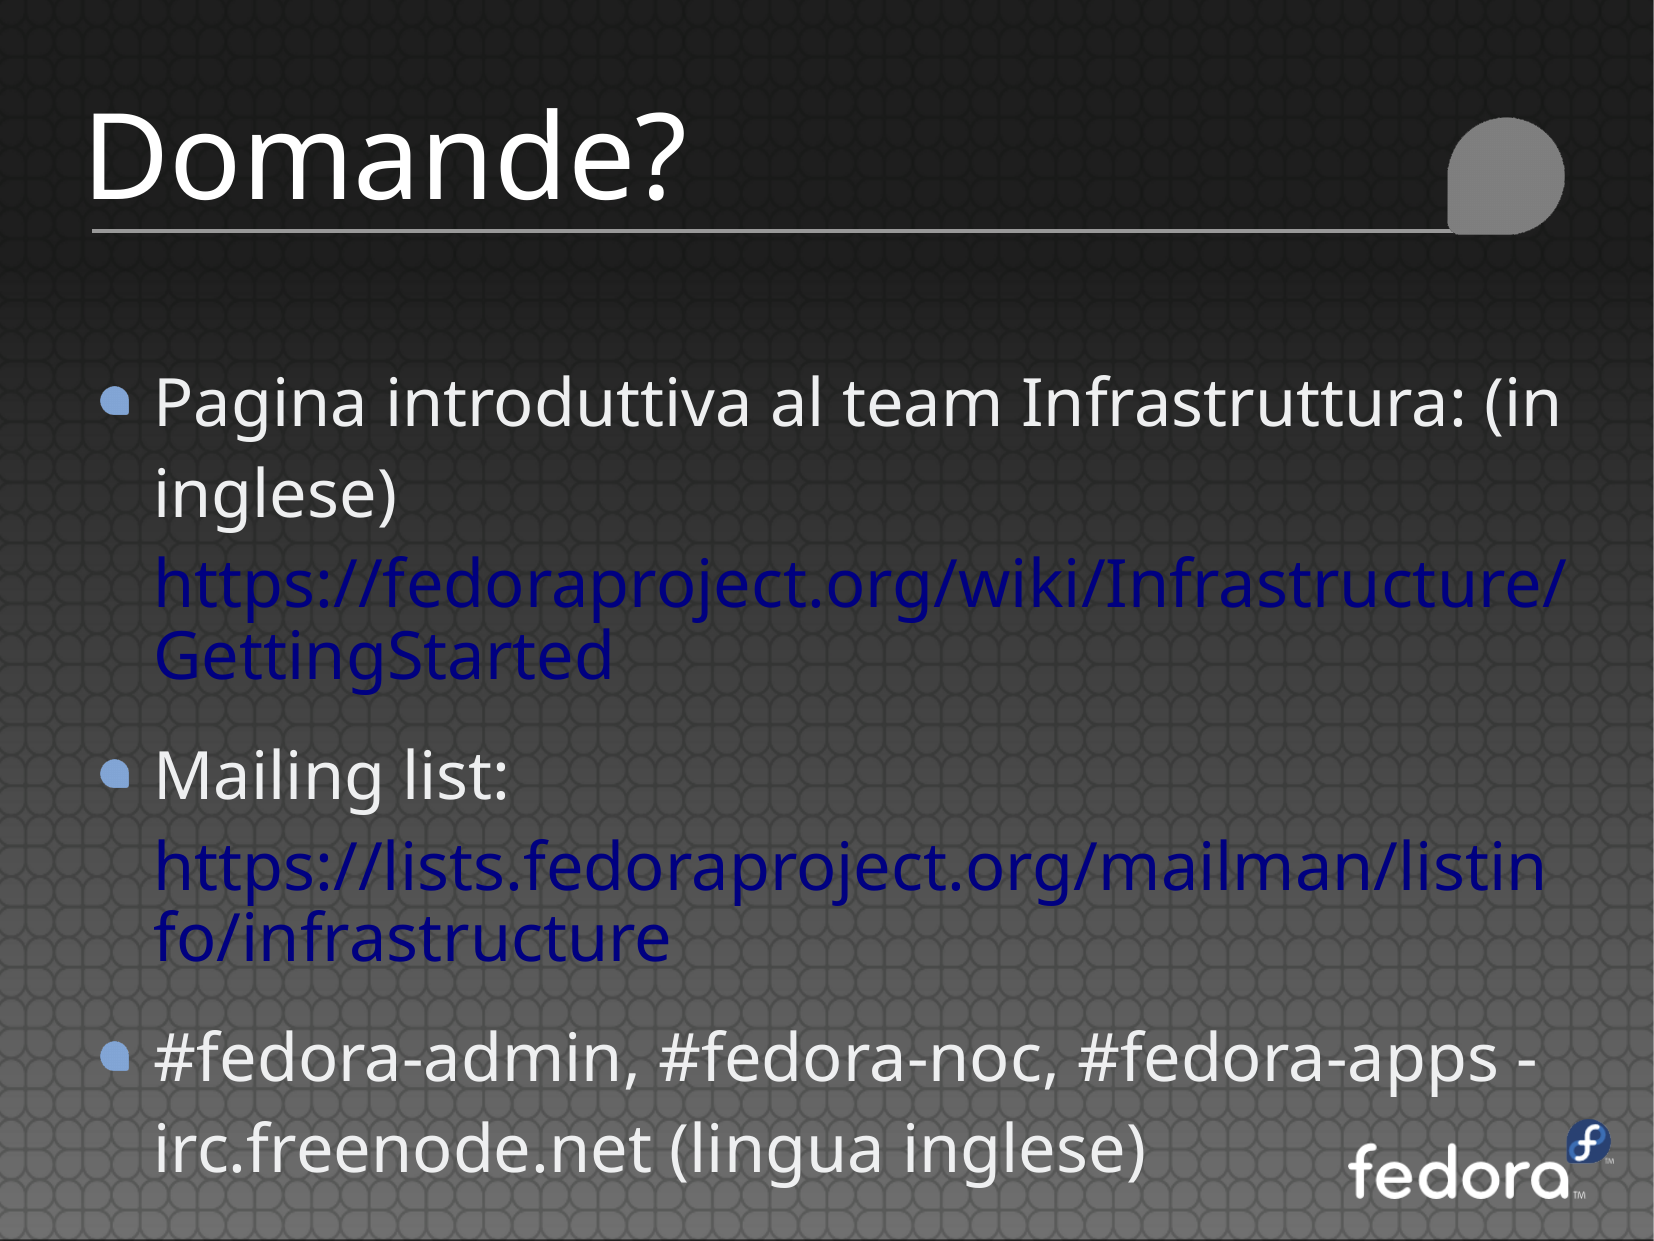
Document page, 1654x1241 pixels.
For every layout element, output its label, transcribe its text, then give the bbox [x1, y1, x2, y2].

picture [0, 0, 1654, 1241]
list Pagina introduttiva al team Infrastruttura: (in inglese) https://fedoraproject.org/wiki/Infrastructure/GettingStarted Mailing list: https://lists.fedoraproject.org/mailman/listinfo/infrastructure #fedora-admin, #fedora-noc, #fedora-apps - irc.freenode.net (lingua inglese) averi – irc.freenode.net [82, 355, 1571, 1174]
title Domande? [82, 49, 1571, 257]
